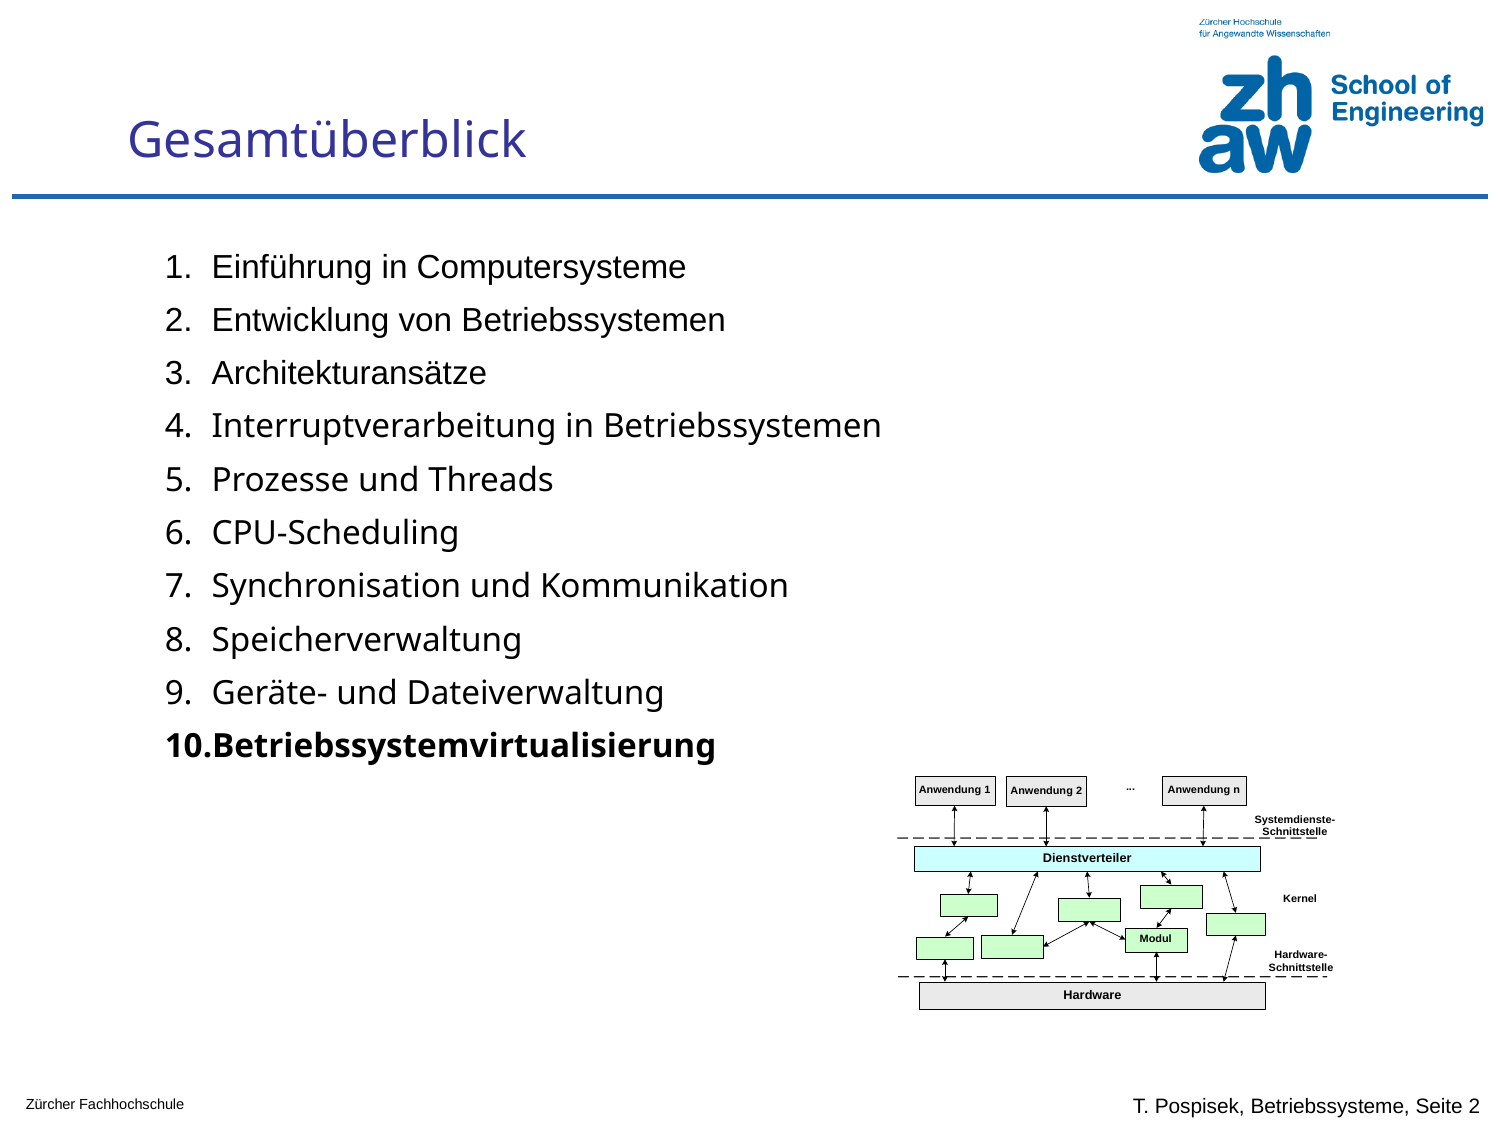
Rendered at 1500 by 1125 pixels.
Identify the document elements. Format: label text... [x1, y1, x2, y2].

title Gesamtüberblick [112, 50, 1391, 175]
text_box Einführung in Computersysteme Entwicklung von Betriebssystemen Architekturansätze Interruptverarbeitung in Betriebssystemen Prozesse und Threads CPU-Scheduling Synchronisation und Kommunikation Speicherverwaltung Geräte- und Dateiverwaltung Betriebssystemvirtualisierung [149, 237, 1363, 1013]
picture [891, 774, 1351, 1011]
picture [1199, 19, 1483, 173]
